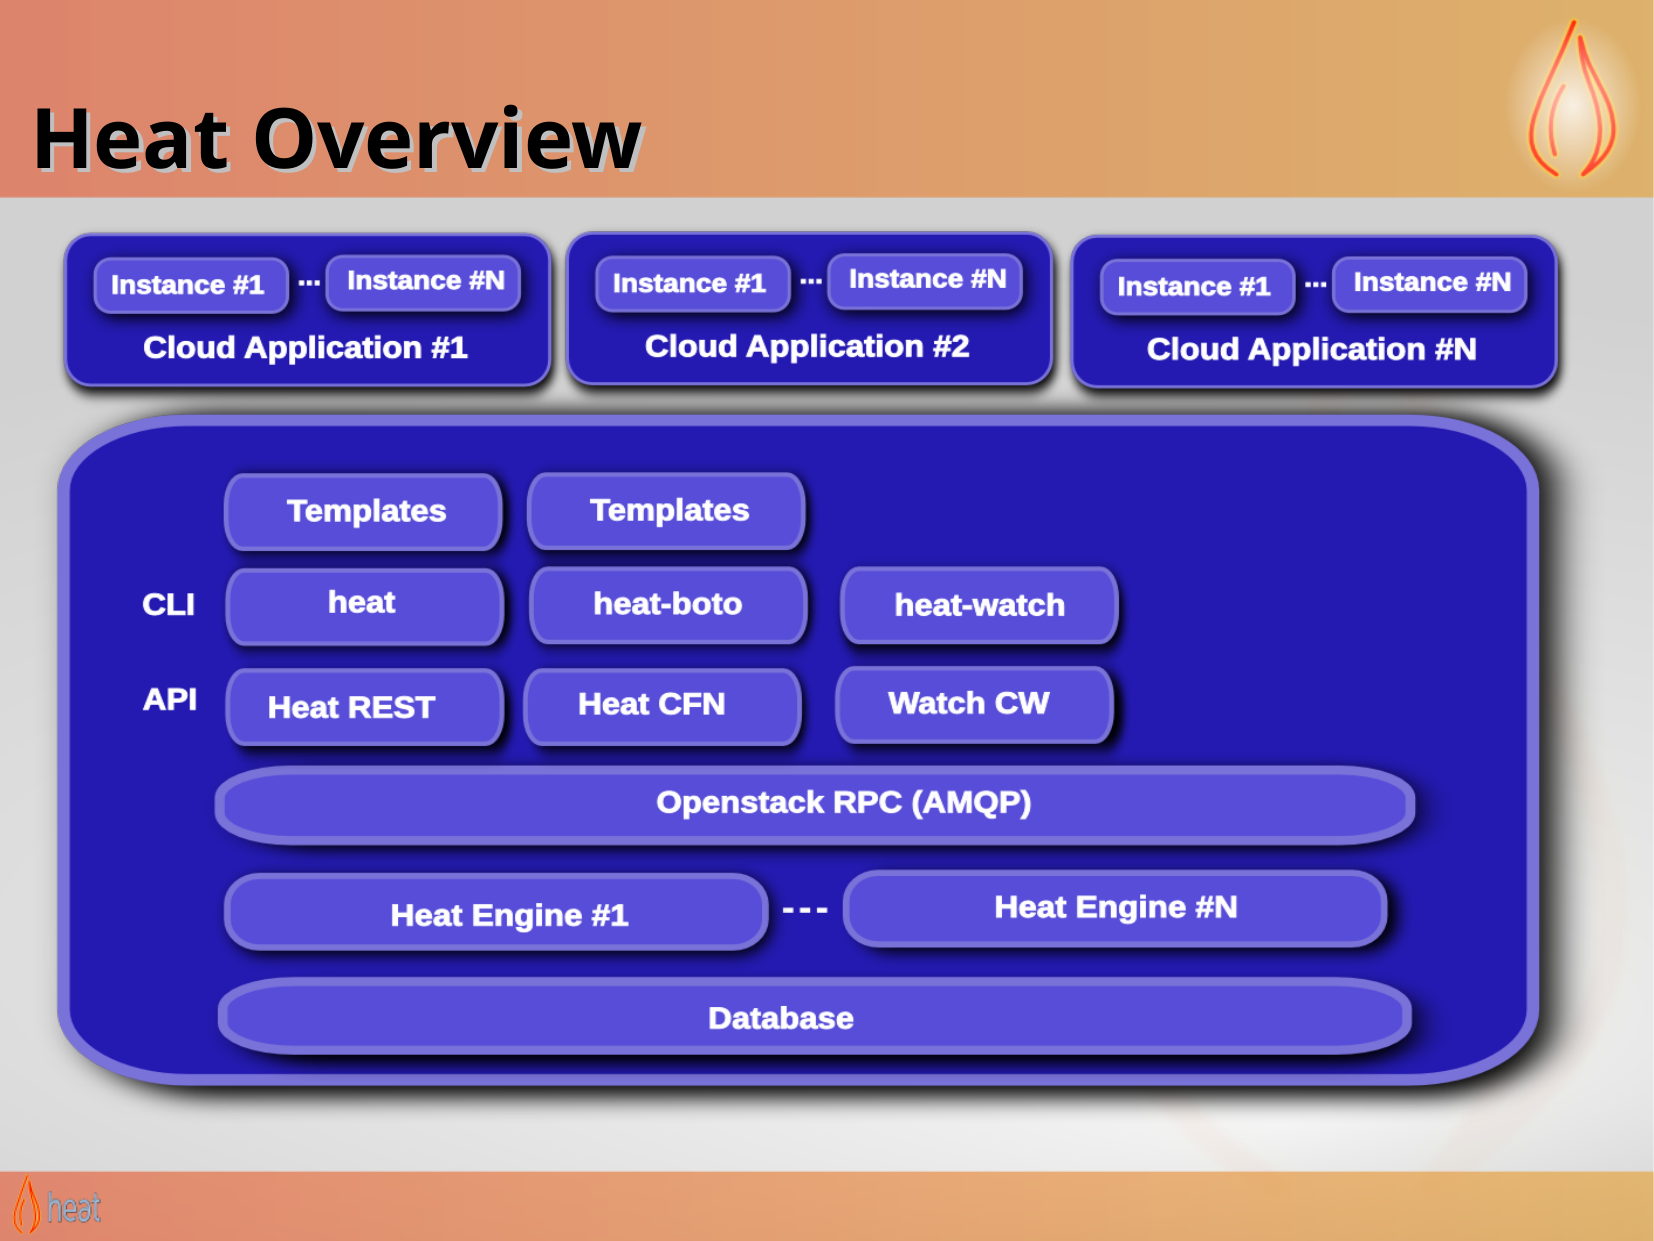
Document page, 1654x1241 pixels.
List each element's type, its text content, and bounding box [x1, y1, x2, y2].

title Heat Overview [30, 23, 1606, 249]
picture [0, 0, 1654, 1241]
